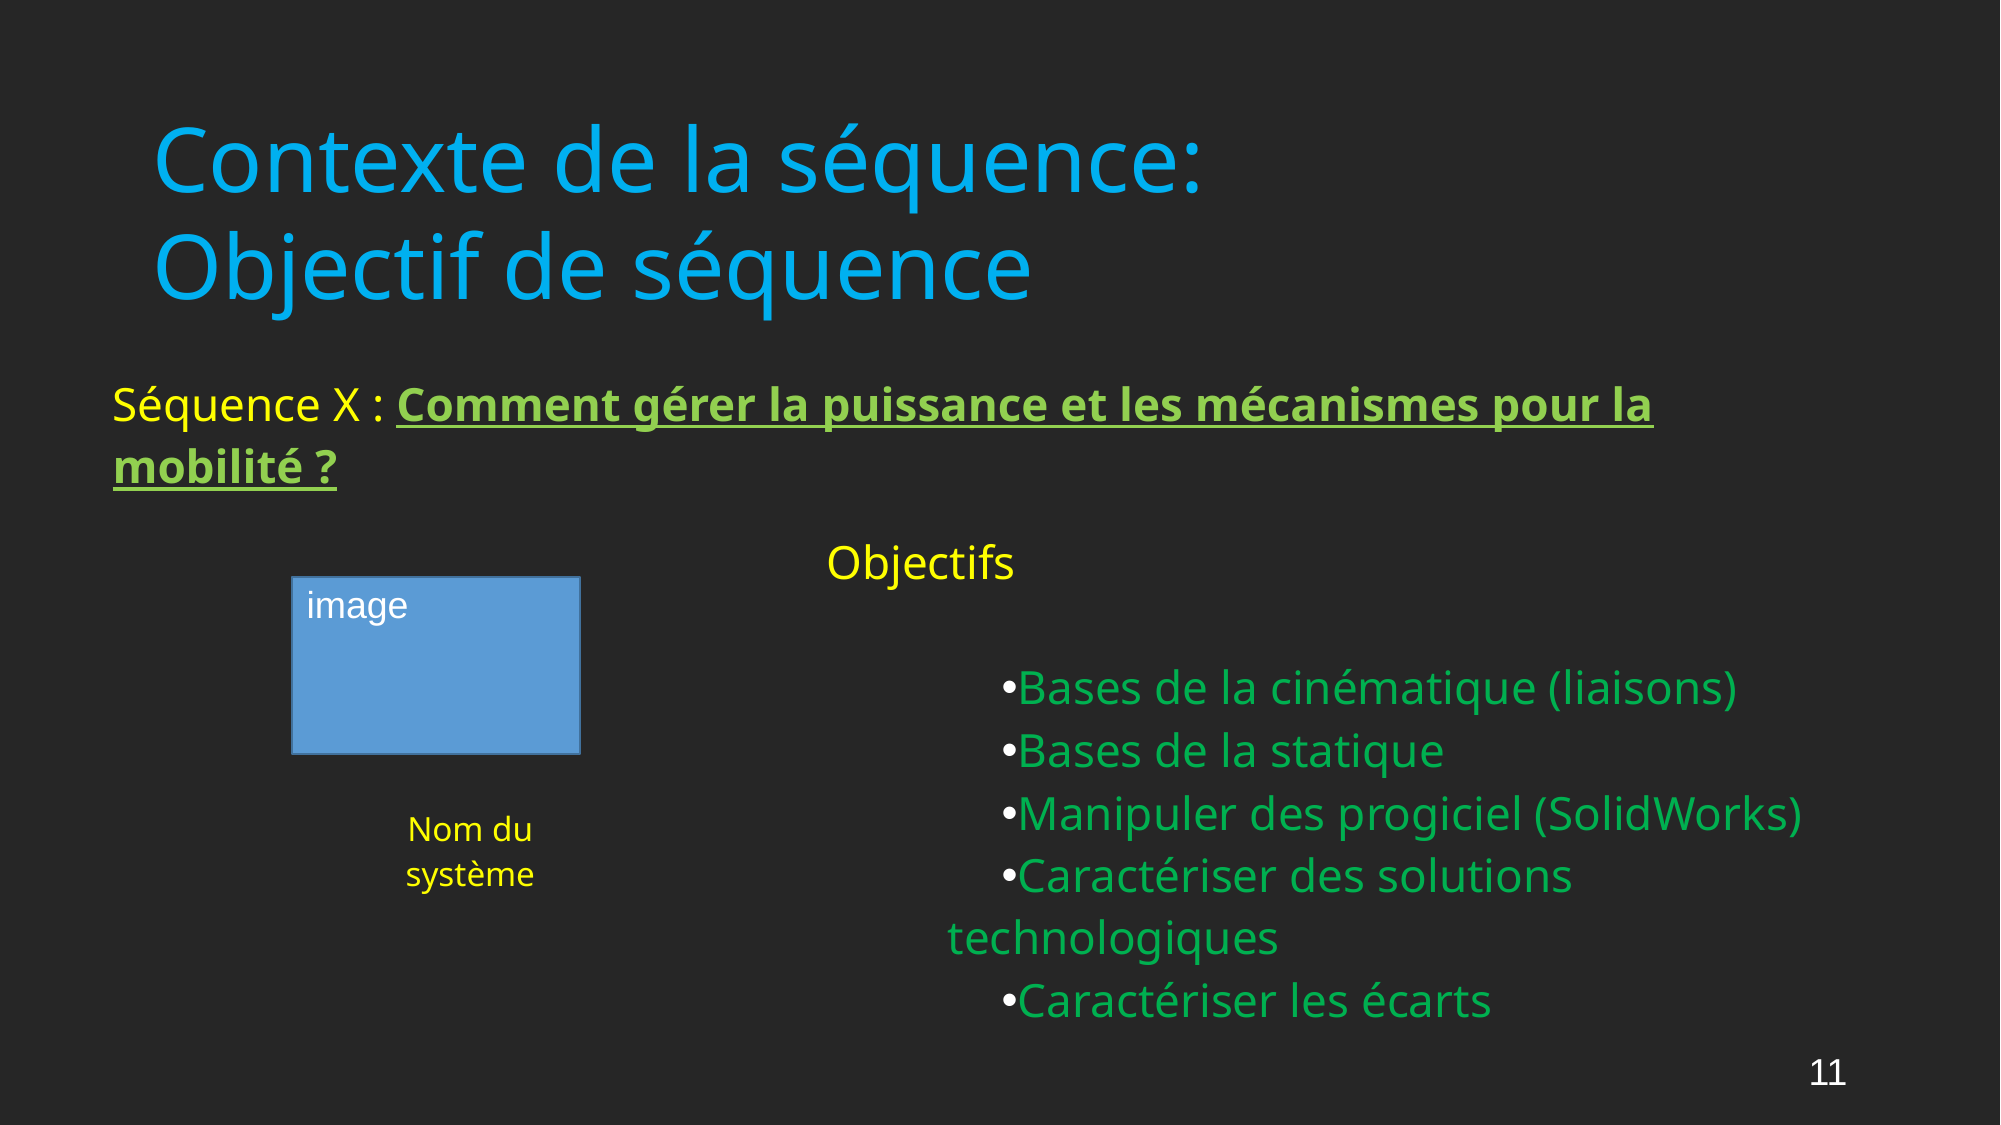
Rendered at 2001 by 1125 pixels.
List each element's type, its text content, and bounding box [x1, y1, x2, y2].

text_box Séquence X : Comment gérer la puissance et les mécanismes pour la mobilité ? [97, 364, 1863, 435]
text_box Nom du système [324, 798, 617, 854]
text_box image [292, 577, 580, 754]
text_box Objectifs Bases de la cinématique (liaisons) Bases de la statique Manipuler des progiciel (SolidWorks) Caractériser des solutions technologiques Caractériser les écarts [811, 523, 1926, 869]
title Contexte de la séquence: Objectif de séquence [137, 59, 1863, 278]
text_box [1412, 1042, 1863, 1103]
